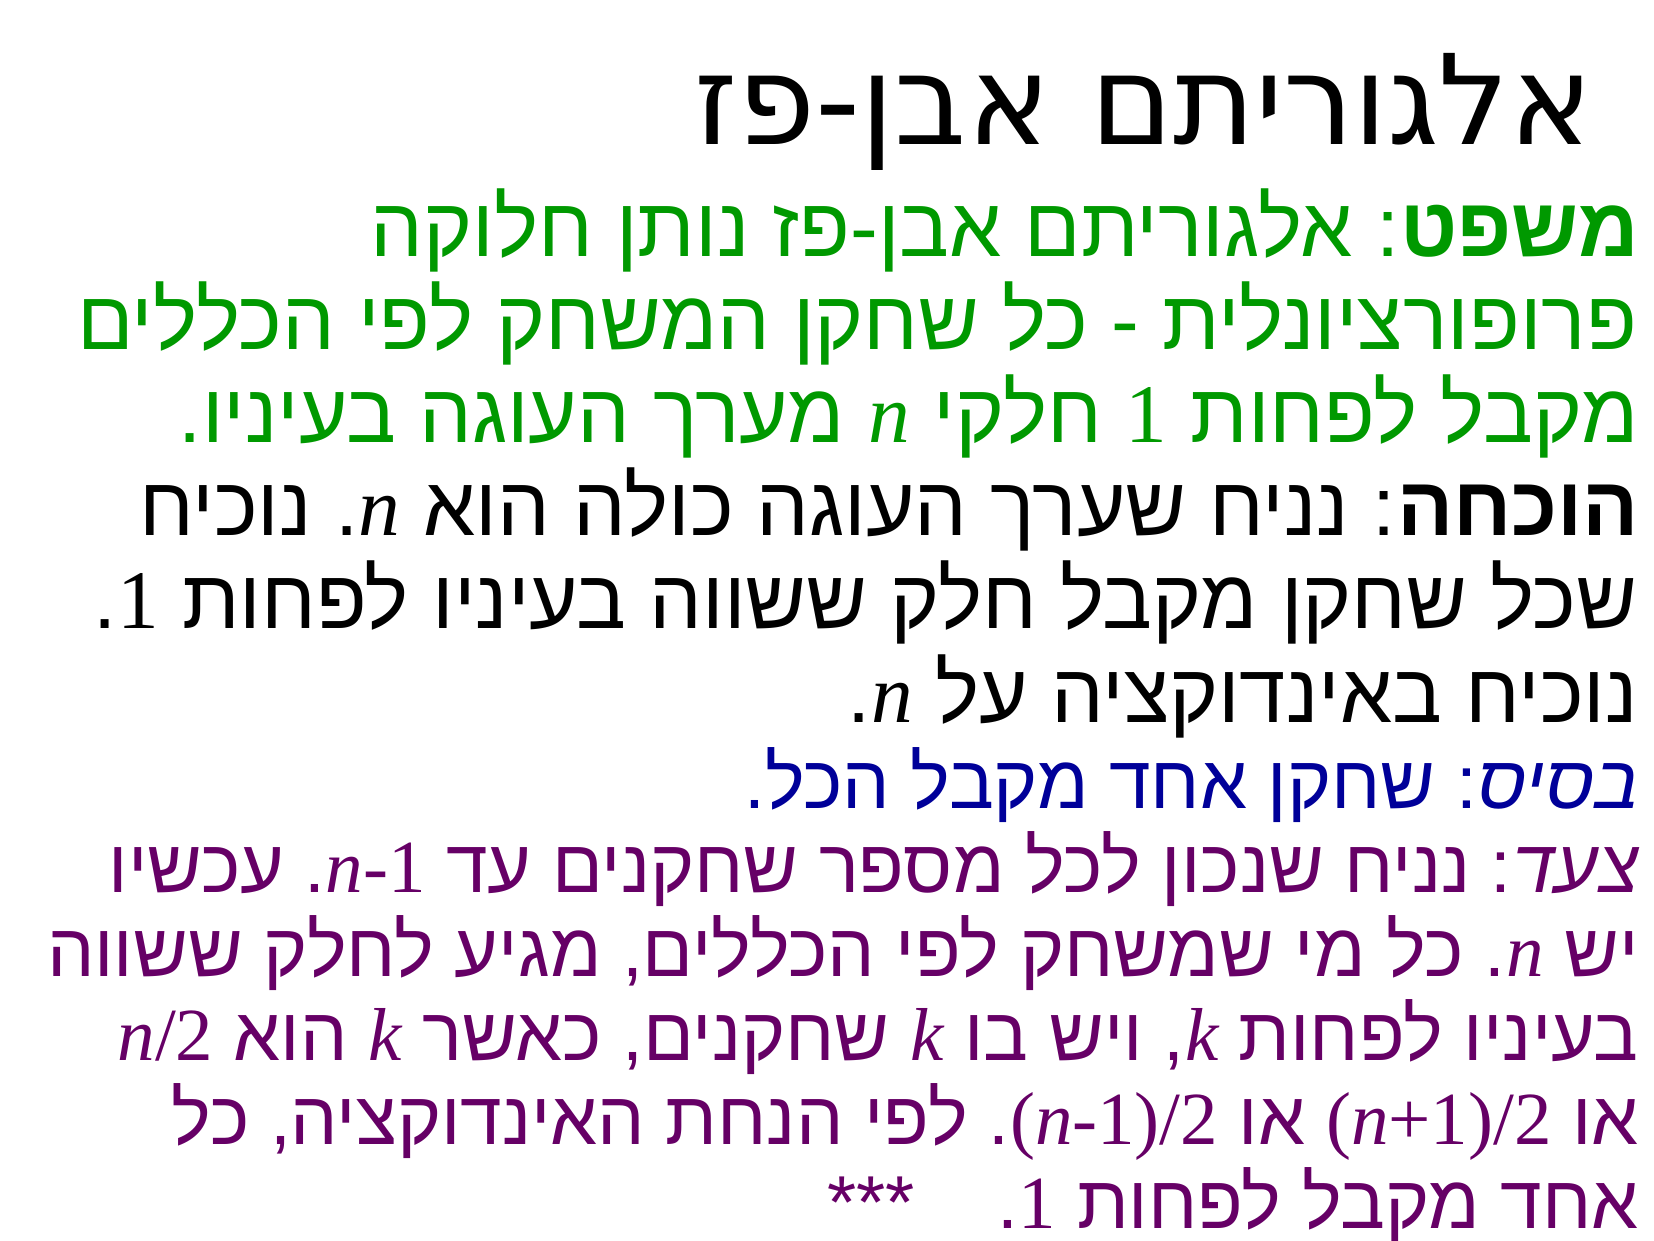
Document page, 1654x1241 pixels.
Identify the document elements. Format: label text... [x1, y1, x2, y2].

text_box משפט: אלגוריתם אבן-פז נותן חלוקה פרופורציונלית - כל שחקן המשחק לפי הכללים מקבל לפחות 1 חלקי n מערך העוגה בעיניו. הוכחה: נניח שערך העוגה כולה הוא n. נוכיח שכל שחקן מקבל חלק ששווה בעיניו לפחות 1. נוכיח באינדוקציה על n. בסיס: שחקן אחד מקבל הכל. צעד: נניח שנכון לכל מספר שחקנים עד n-1. עכשיו יש n. כל מי שמשחק לפי הכללים, מגיע לחלק ששווה בעיניו לפחות k, ויש בו k שחקנים, כאשר k הוא n/2 או 2/(n+1) או 2/(n-1). לפי הנחת האינדוקציה, כל אחד מקבל לפחות 1. *** [18, 173, 1654, 1241]
title אלגוריתם אבן-פז [18, 15, 1654, 173]
text_box [180, 165, 1636, 173]
